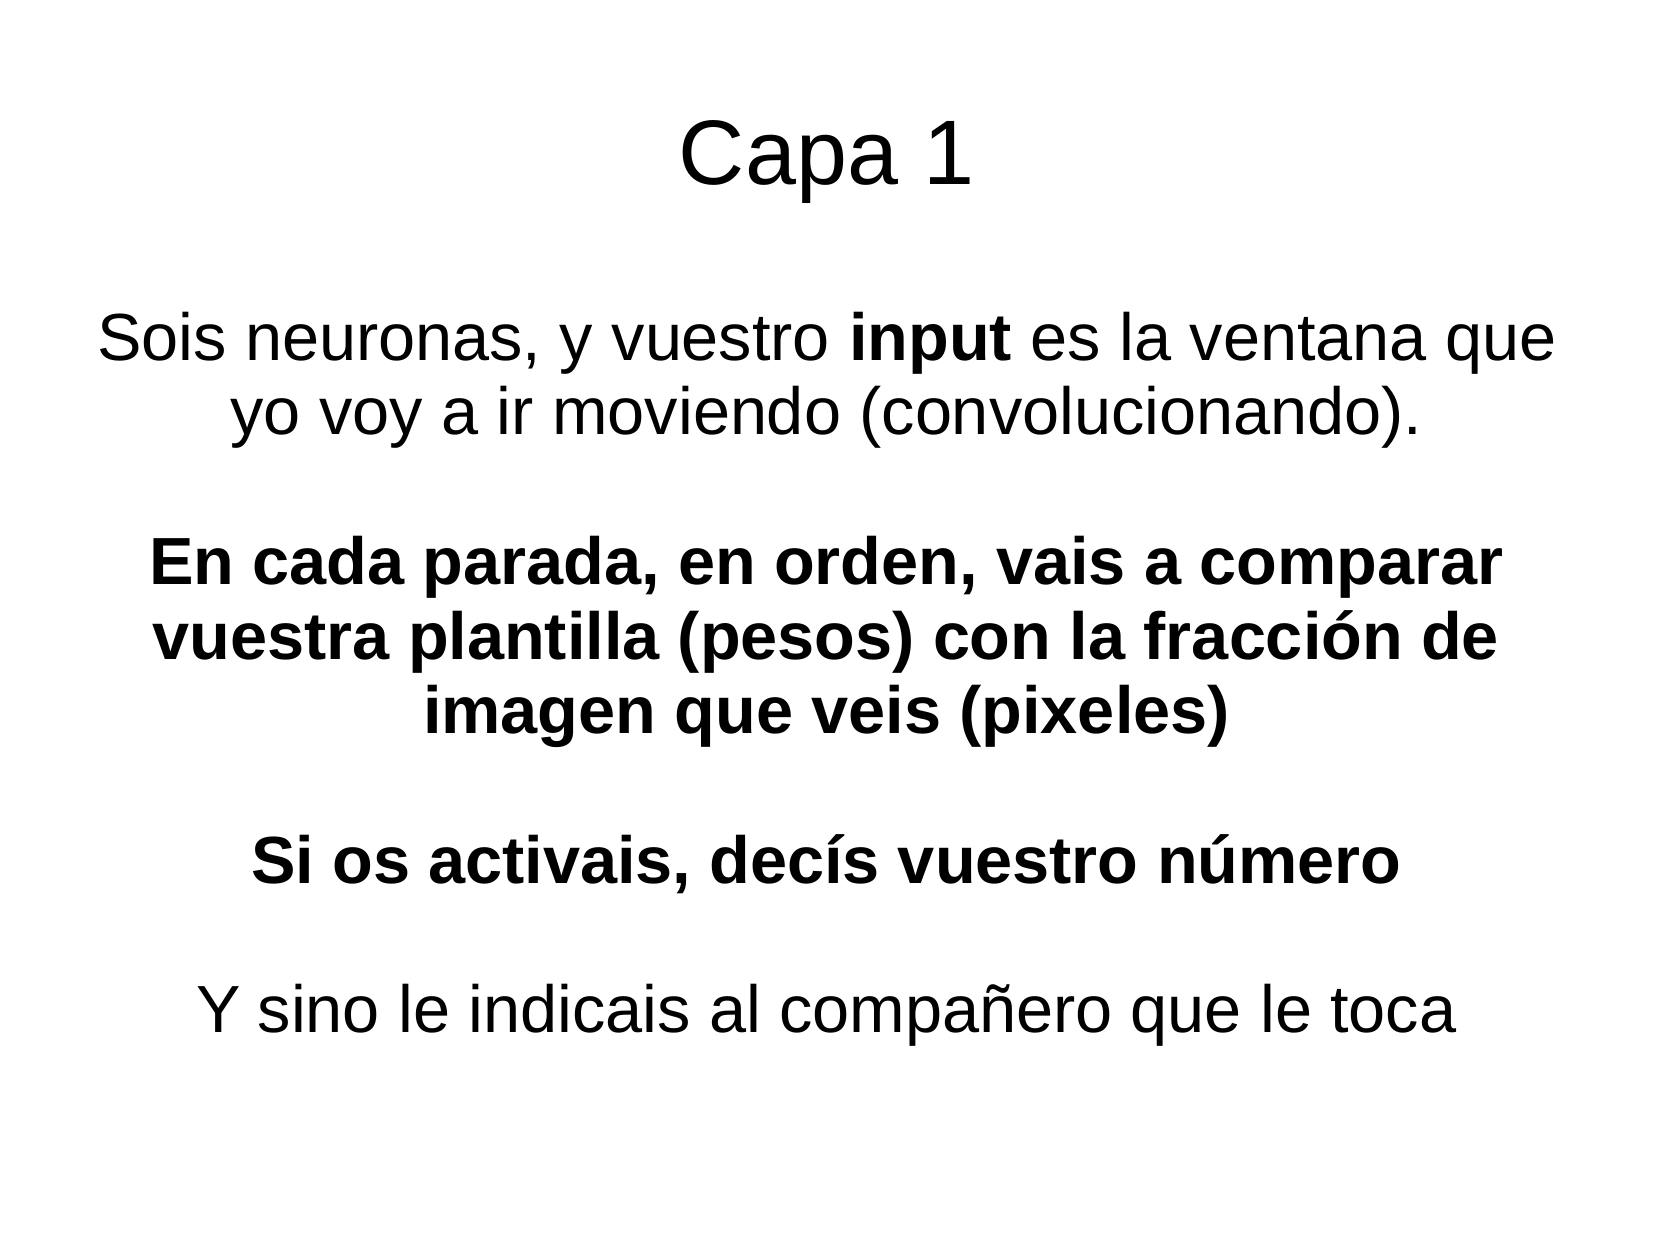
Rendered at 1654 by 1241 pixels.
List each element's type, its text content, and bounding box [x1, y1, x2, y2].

title Capa 1 [82, 49, 1571, 257]
subtitle Sois neuronas, y vuestro input es la ventana que yo voy a ir moviendo (convolucionando). En cada parada, en orden, vais a comparar vuestra plantilla (pesos) con la fracción de imagen que veis (pixeles) Si os activais, decís vuestro número Y sino le indicais al compañero que le toca [82, 299, 1571, 1048]
